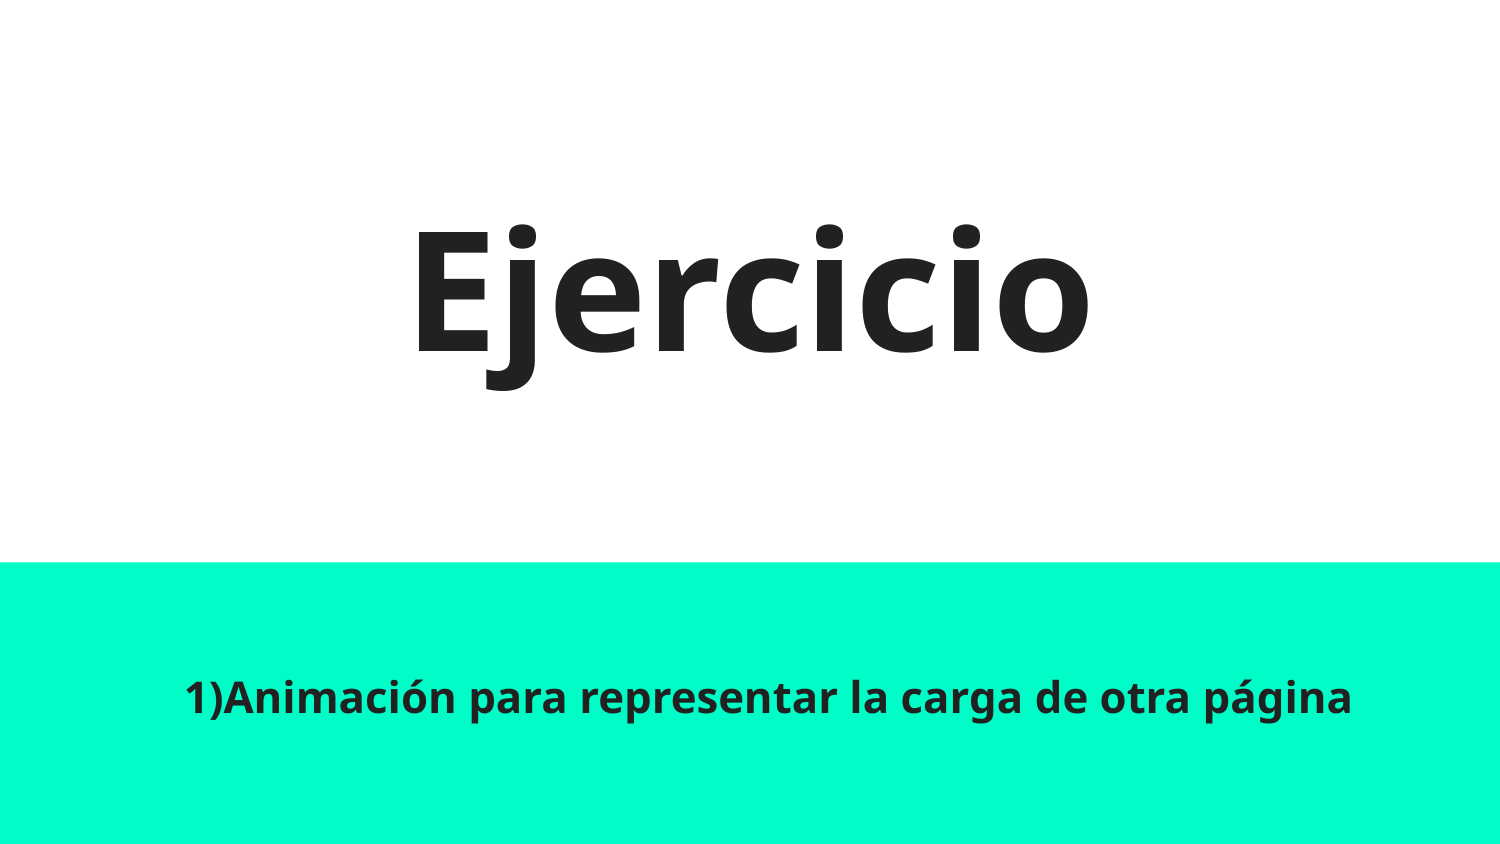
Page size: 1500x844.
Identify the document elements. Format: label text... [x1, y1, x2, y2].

subtitle Animación para representar la carga de otra página [51, 638, 1449, 755]
title Ejercicio [51, 64, 1449, 506]
